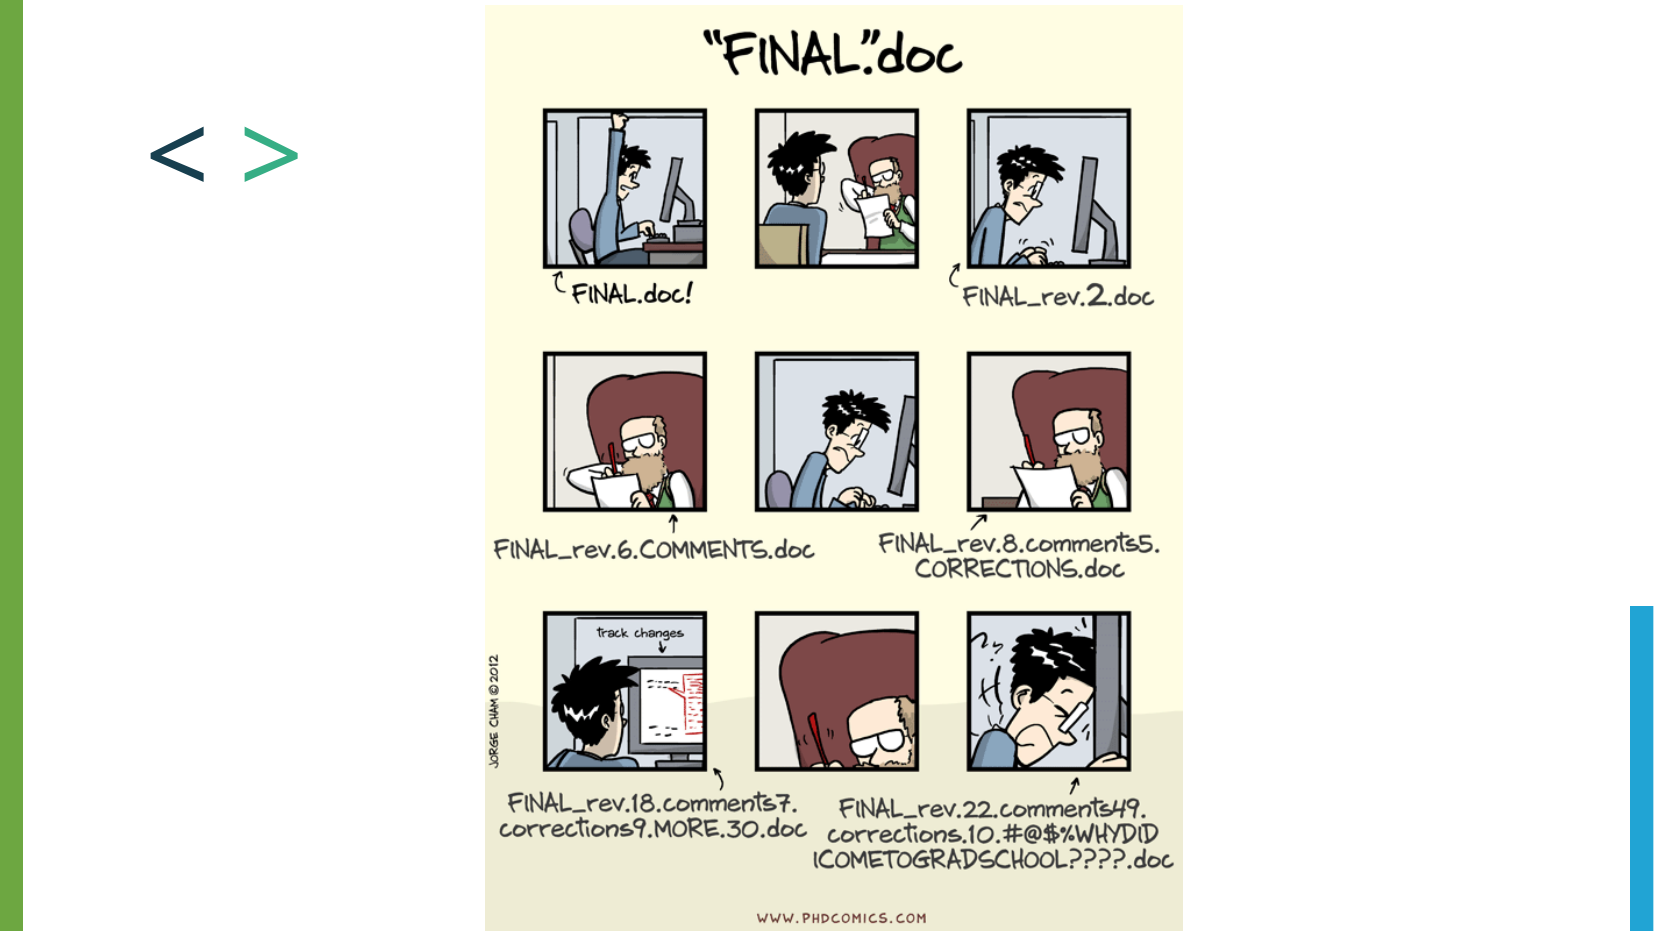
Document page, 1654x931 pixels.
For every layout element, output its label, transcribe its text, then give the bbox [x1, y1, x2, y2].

picture [485, 5, 1183, 931]
list < > [75, 75, 340, 241]
